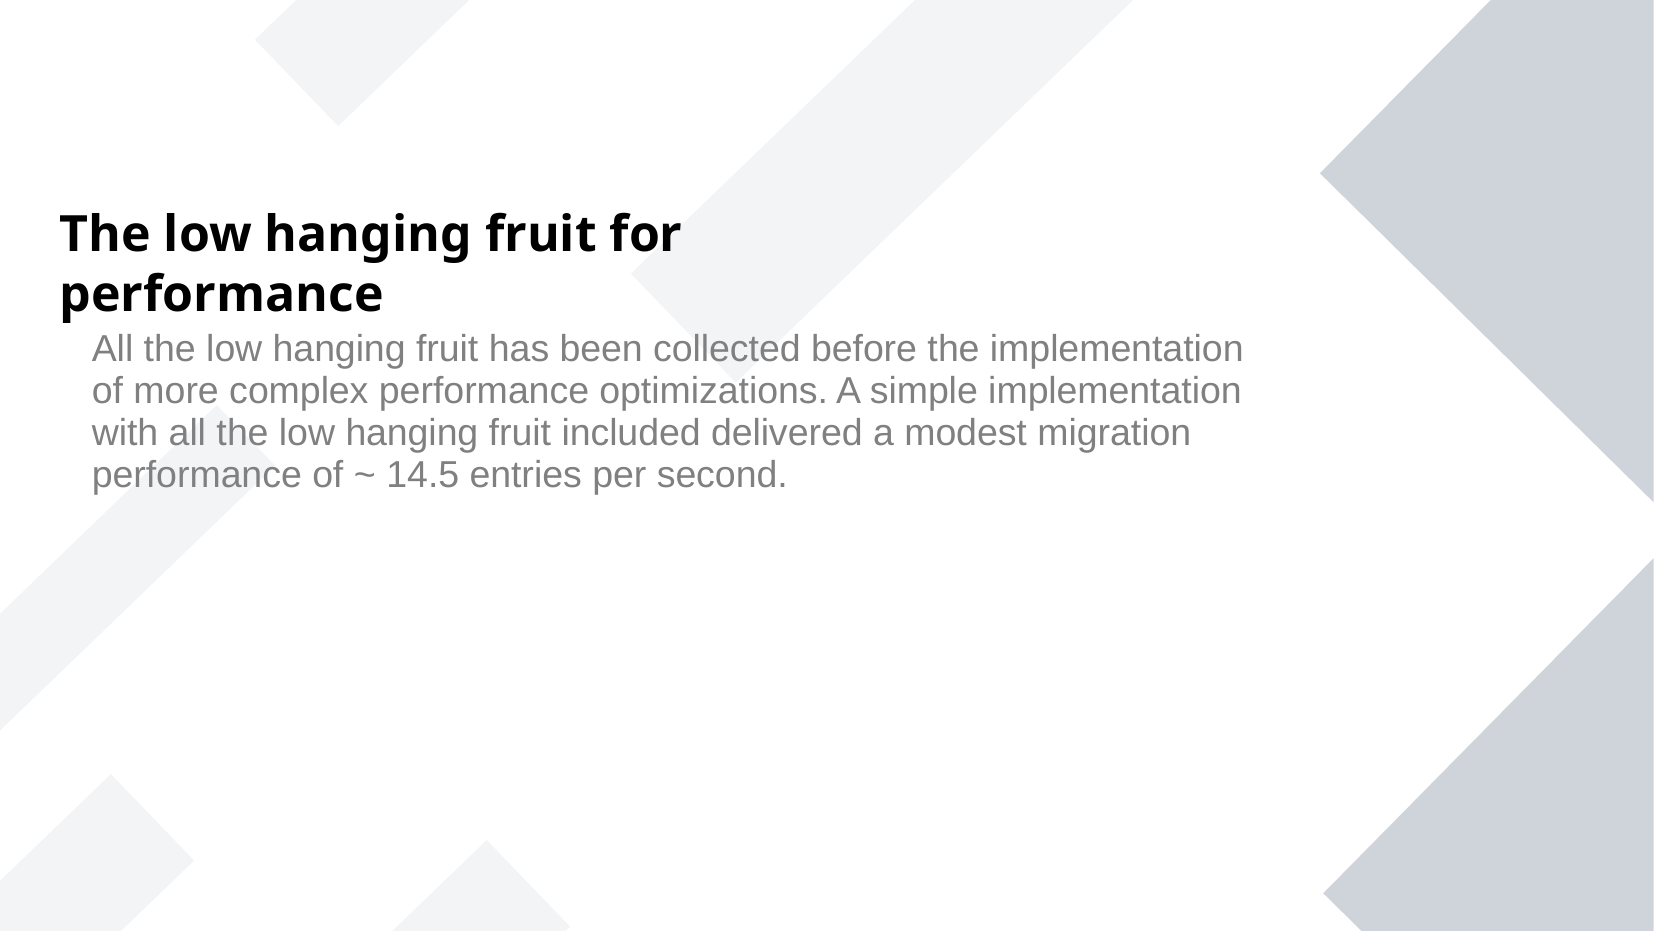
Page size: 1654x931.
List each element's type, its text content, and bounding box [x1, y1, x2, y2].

text_box All the low hanging fruit has been collected before the implementation of more complex performance optimizations. A simple implementation with all the low hanging fruit included delivered a modest migration performance of ~ 14.5 entries per second. [77, 319, 1278, 563]
text_box The low hanging fruit for performance [44, 193, 1013, 301]
